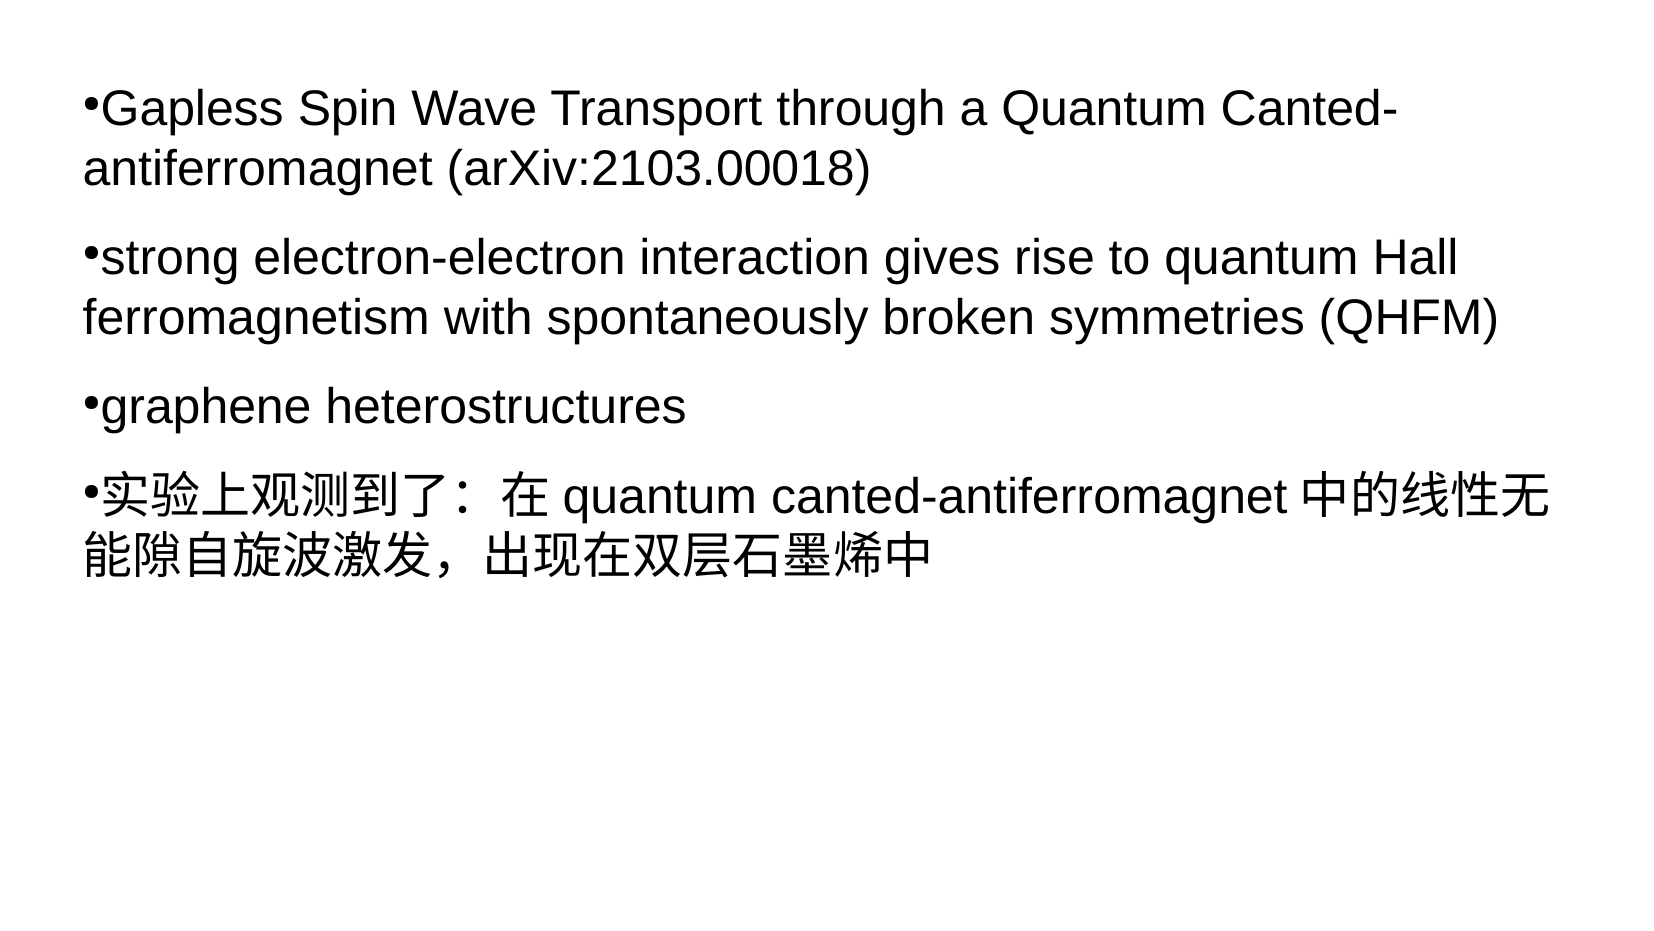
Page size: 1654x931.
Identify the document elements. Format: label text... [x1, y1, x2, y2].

list Gapless Spin Wave Transport through a Quantum Canted-antiferromagnet (arXiv:2103.00018) strong electron-electron interaction gives rise to quantum Hall ferromagnetism with spontaneously broken symmetries (QHFM) graphene heterostructures 实验上观测到了：在quantum canted-antiferromagnet中的线性无能隙自旋波激发，出现在双层石墨烯中 [82, 75, 1571, 877]
